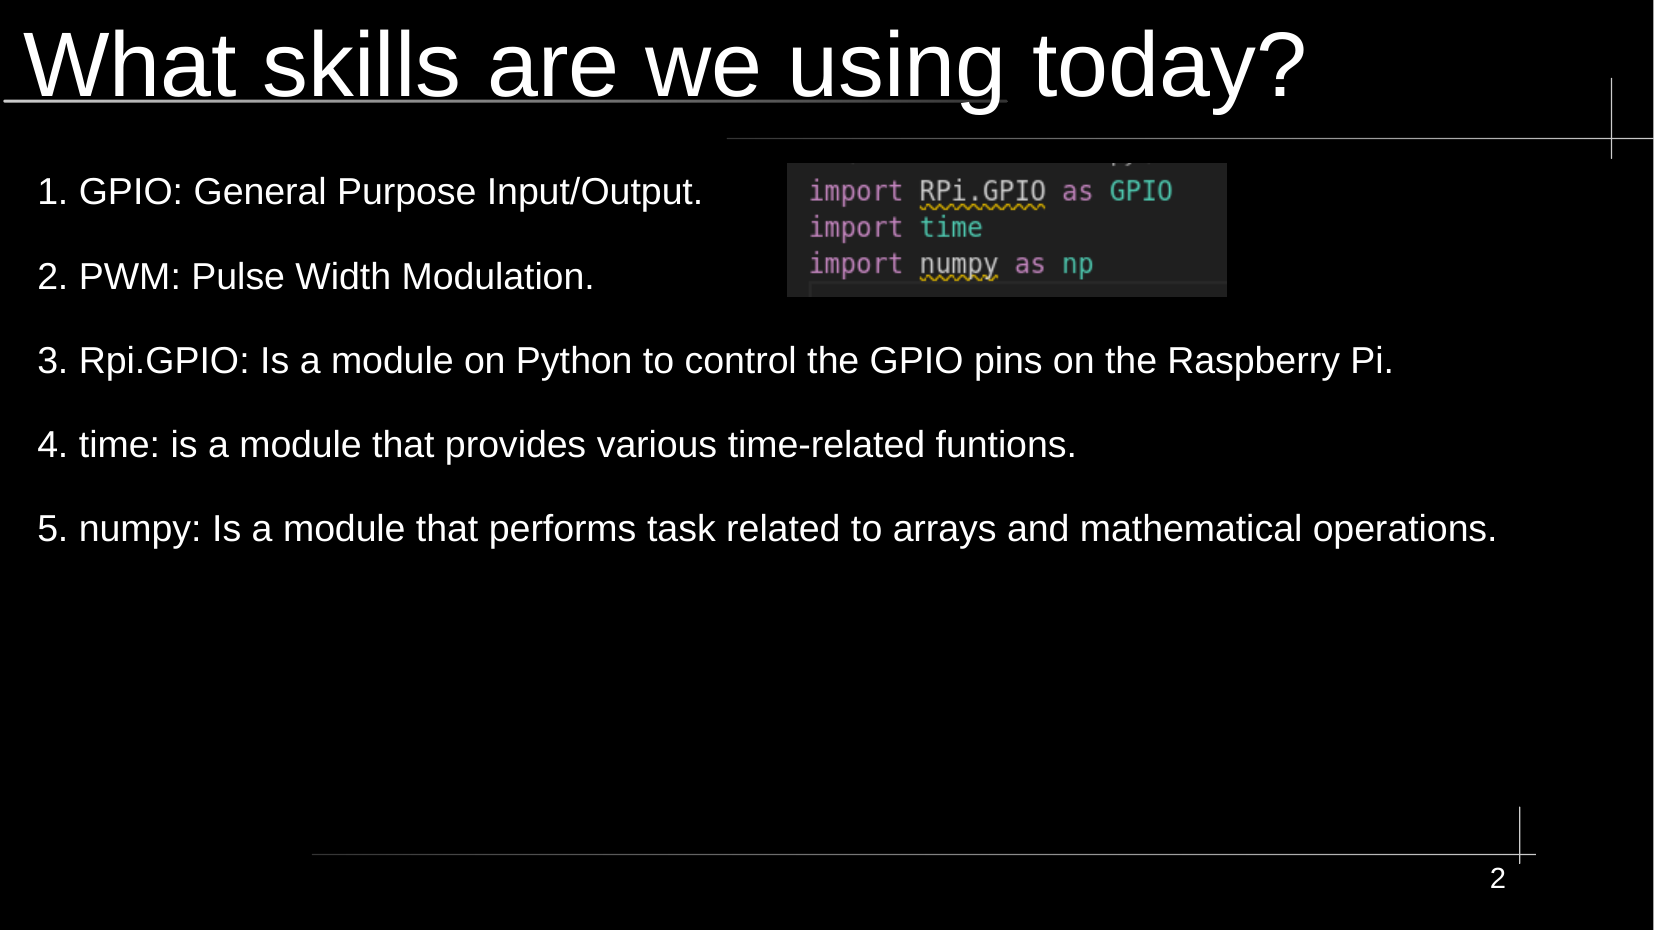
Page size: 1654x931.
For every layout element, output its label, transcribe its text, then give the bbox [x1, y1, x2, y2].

picture [787, 163, 1227, 297]
text_box 1. GPIO: General Purpose Input/Output. 2. PWM: Pulse Width Modulation. 3. Rpi.GPIO: Is a module on Python to control the GPIO pins on the Raspberry Pi. 4. time: is a module that provides various time-related funtions. 5. numpy: Is a module that performs task related to arrays and mathematical operations. [22, 163, 1514, 683]
title What skills are we using today? [23, 11, 1589, 119]
